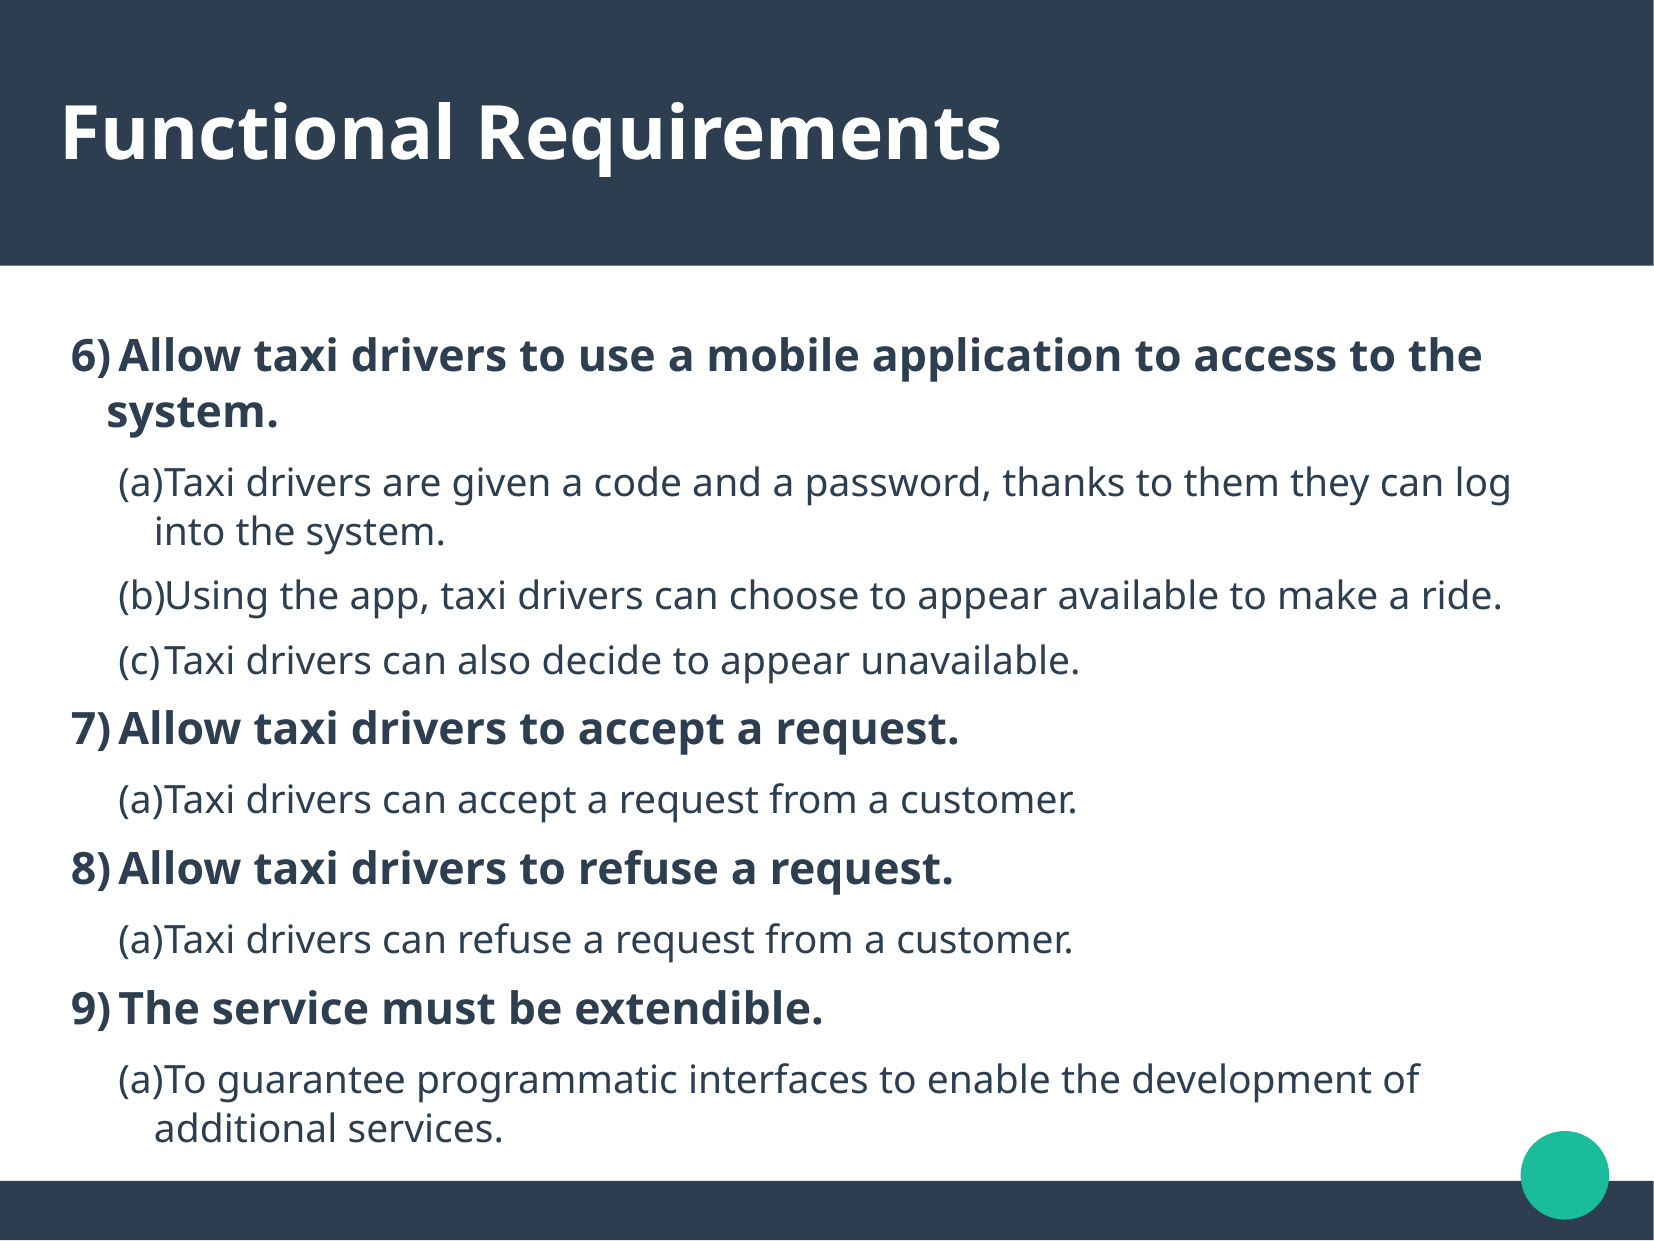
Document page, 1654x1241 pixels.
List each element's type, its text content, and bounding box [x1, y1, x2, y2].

list Allow taxi drivers to use a mobile application to access to the system. Taxi drivers are given a code and a password, thanks to them they can log into the system. Using the app, taxi drivers can choose to appear available to make a ride. Taxi drivers can also decide to appear unavailable. Allow taxi drivers to accept a request. Taxi drivers can accept a request from a customer. Allow taxi drivers to refuse a request. Taxi drivers can refuse a request from a customer. The service must be extendible. To guarantee programmatic interfaces to enable the development of additional services. [59, 324, 1595, 1152]
title Functional Requirements [59, 49, 1595, 207]
